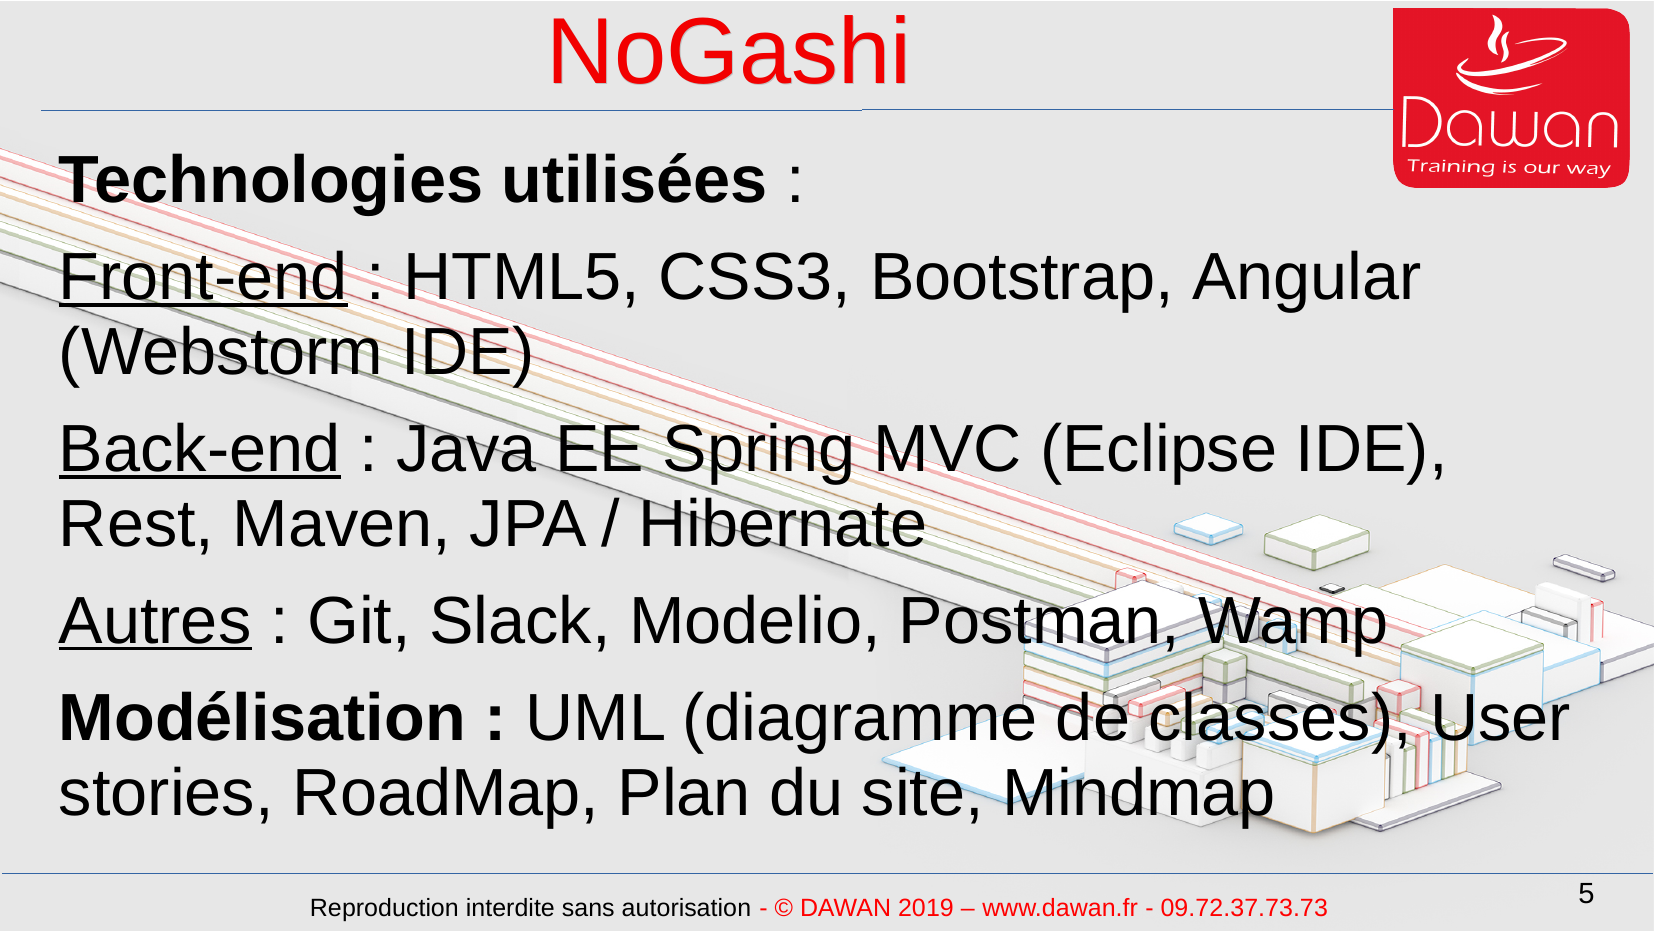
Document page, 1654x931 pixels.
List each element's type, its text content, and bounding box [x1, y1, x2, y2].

list Technologies utilisées : Front-end : HTML5, CSS3, Bootstrap, Angular (Webstorm IDE) Back-end : Java EE Spring MVC (Eclipse IDE), Rest, Maven, JPA / Hibernate Autres : Git, Slack, Modelio, Postman, Wamp Modélisation : UML (diagramme de classes), User stories, RoadMap, Plan du site, Mindmap [59, 141, 1595, 931]
title NoGashi [35, 0, 1424, 134]
picture [0, 1, 1654, 931]
